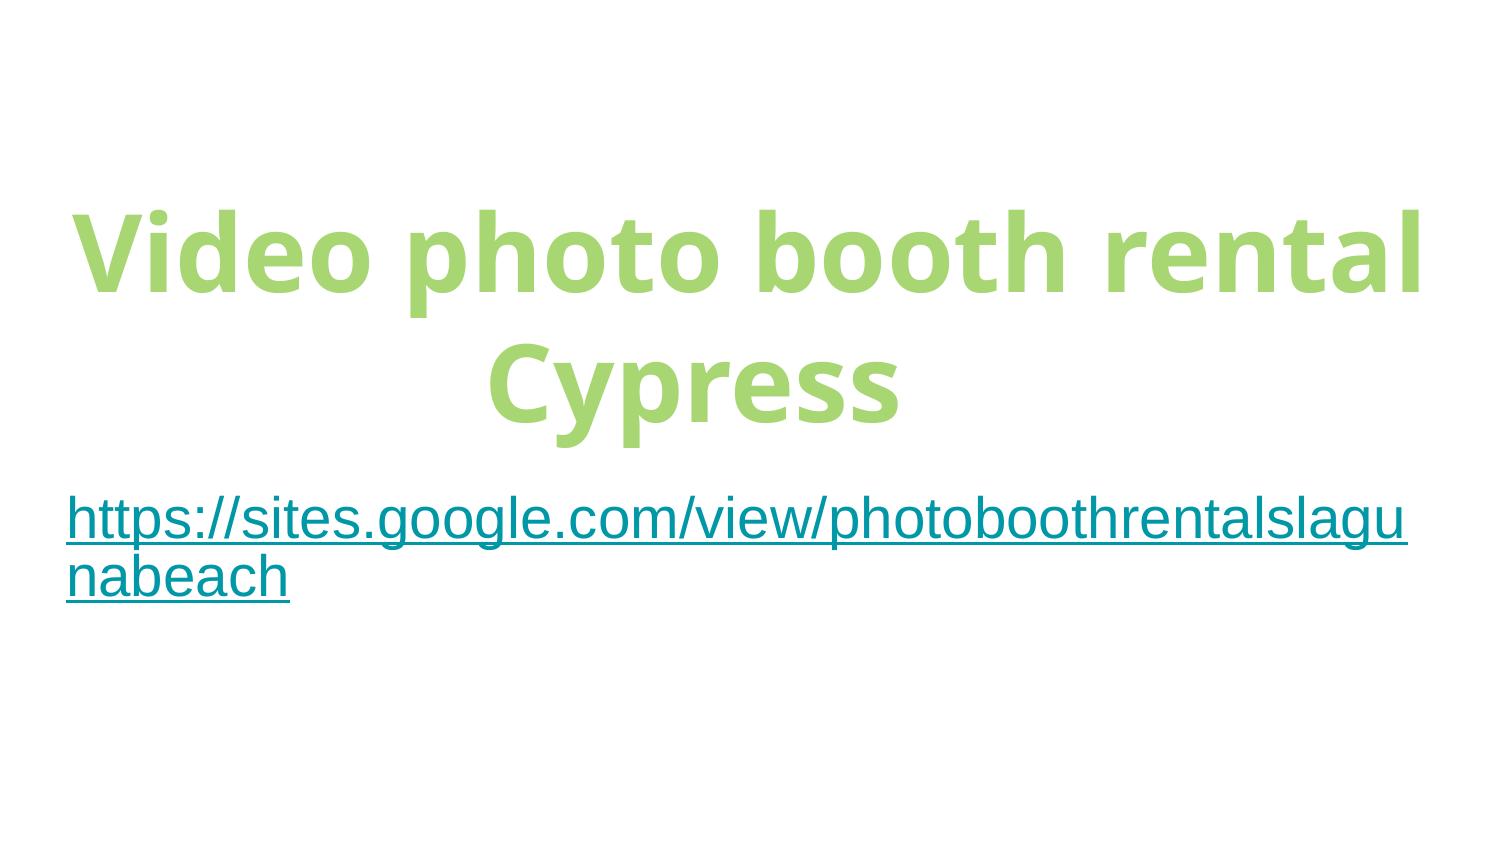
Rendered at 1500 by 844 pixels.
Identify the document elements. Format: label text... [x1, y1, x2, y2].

subtitle https://sites.google.com/view/photoboothrentalslagunabeach [51, 464, 1449, 595]
title Video photo booth rental Cypress [51, 122, 1449, 459]
